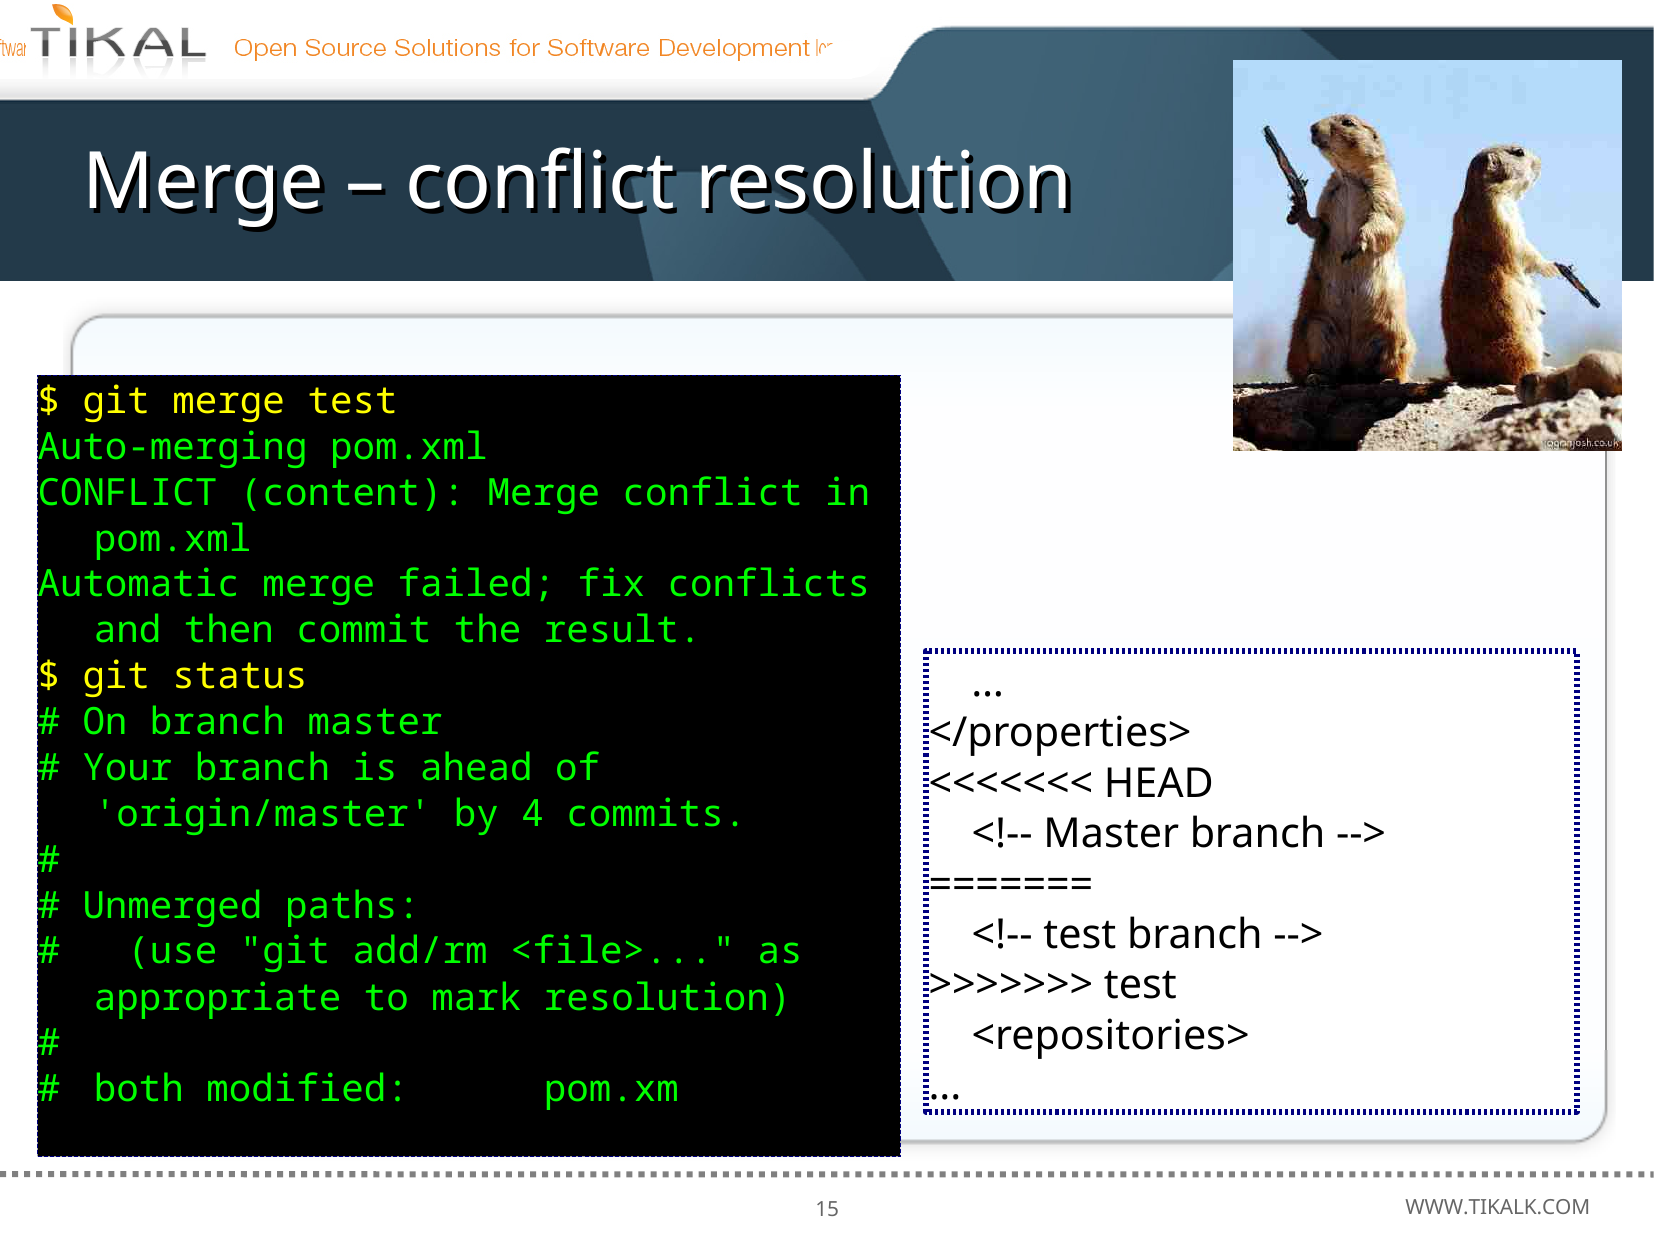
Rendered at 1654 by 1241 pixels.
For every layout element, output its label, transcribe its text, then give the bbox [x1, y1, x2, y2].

picture [55, 1050, 1616, 1163]
list $ git merge test Auto-merging pom.xml CONFLICT (content): Merge conflict in pom.xml Automatic merge failed; fix conflicts and then commit the result. $ git status # On branch master # Your branch is ahead of 'origin/master' by 4 commits. # # Unmerged paths: # (use "git add/rm <file>..." as appropriate to mark resolution) # # both modified: pom.xm [37, 375, 901, 1157]
list … </properties> <<<<<<< HEAD <!-- Master branch --> ======= <!-- test branch --> >>>>>>> test <repositories> ... [925, 651, 1577, 1112]
picture [0, 3, 1654, 451]
title Merge – conflict resolution [82, 73, 1233, 280]
